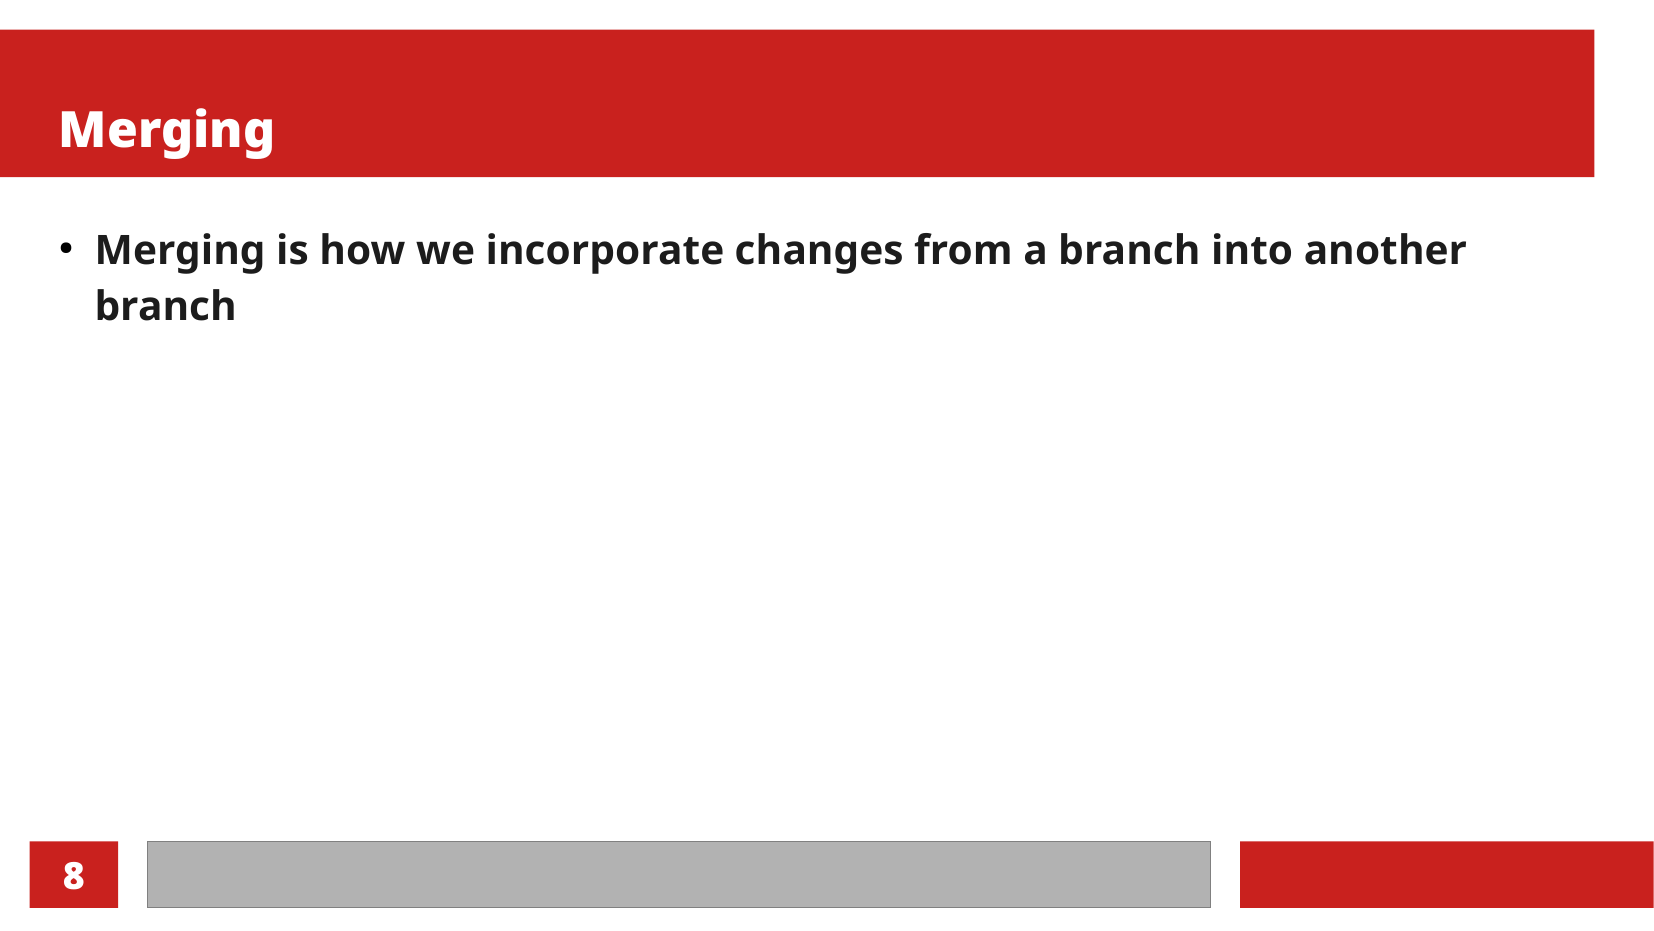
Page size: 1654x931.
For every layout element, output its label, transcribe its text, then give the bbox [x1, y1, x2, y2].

list Merging is how we incorporate changes from a branch into another branch [59, 221, 1565, 798]
title Merging [59, 44, 1595, 163]
